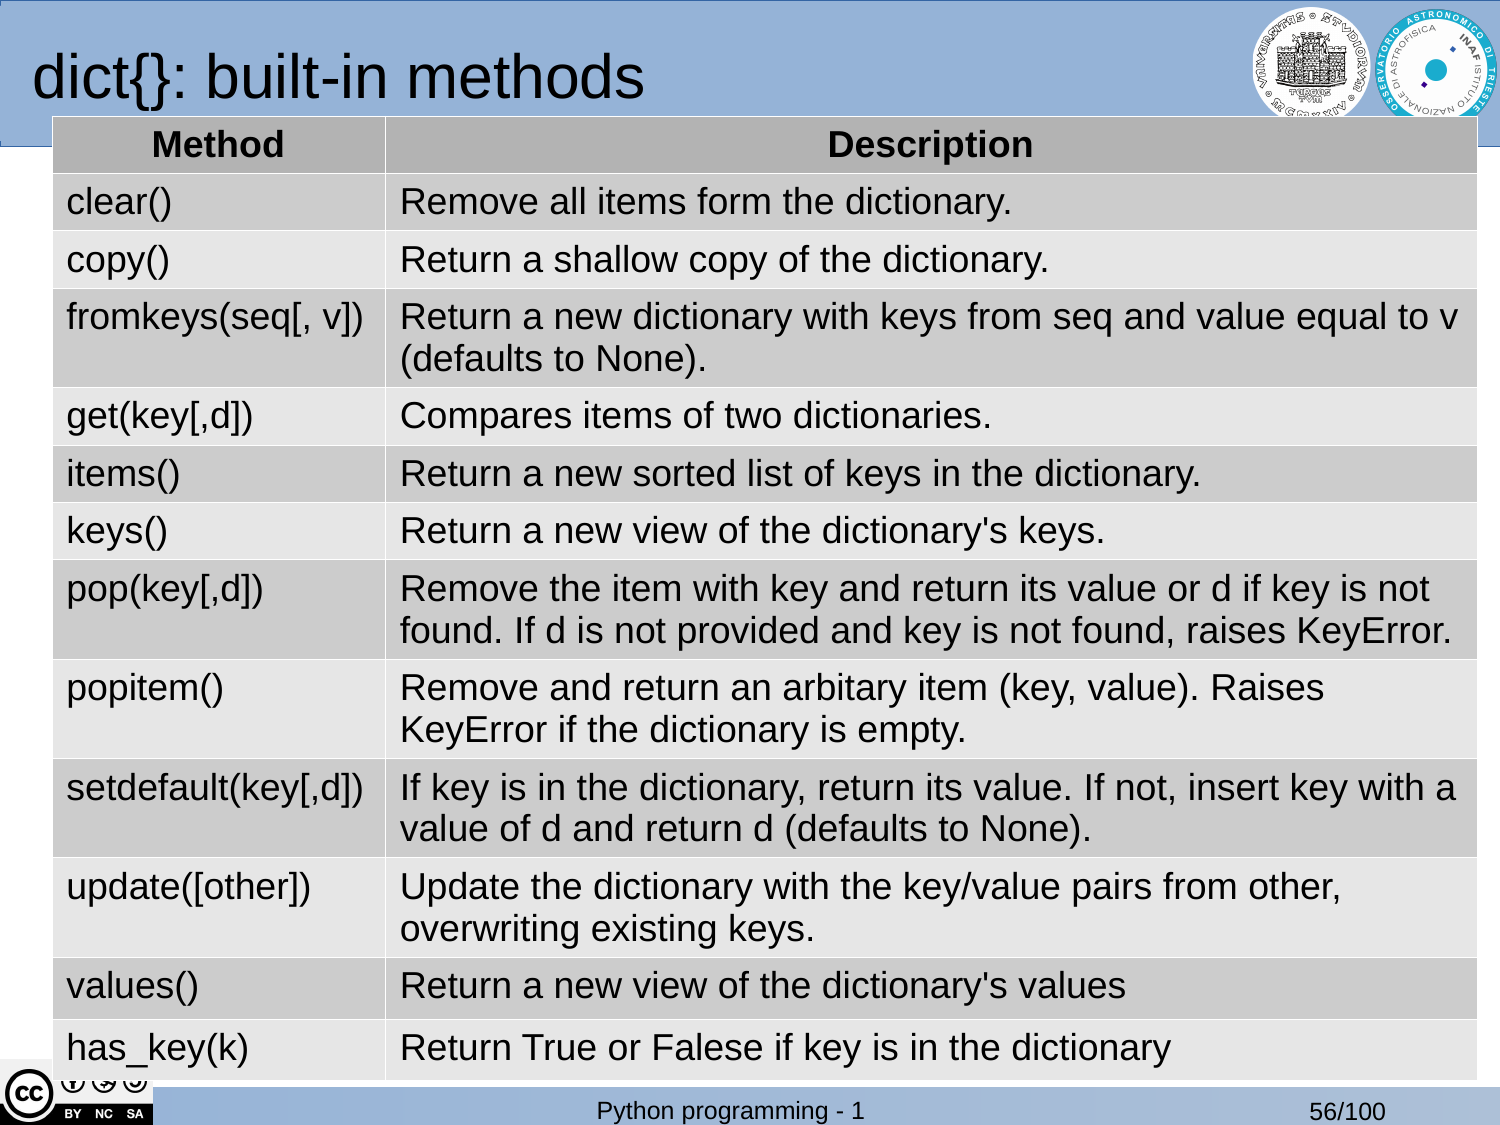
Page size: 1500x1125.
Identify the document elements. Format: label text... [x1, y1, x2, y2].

table_cell copy() [53, 231, 385, 288]
table_cell update([other]) [53, 858, 385, 957]
table_cell values() [53, 958, 385, 1019]
table_cell If key is in the dictionary, return its value. If not, insert key with a value of d and return d (defaults to None). [386, 759, 1477, 857]
table_header Description [386, 117, 1477, 173]
table_cell keys() [53, 503, 385, 559]
table_cell Return a new sorted list of keys in the dictionary. [386, 446, 1477, 502]
table_cell items() [53, 446, 385, 502]
picture [1253, 0, 1500, 156]
table_header Method [53, 117, 385, 173]
table_cell Return a shallow copy of the dictionary. [386, 231, 1477, 288]
table_cell Return a new dictionary with keys from seq and value equal to v (defaults to None). [386, 289, 1477, 387]
table_cell Remove all items form the dictionary. [386, 174, 1477, 230]
table_cell Return a new view of the dictionary's values [386, 958, 1477, 1019]
table_cell get(key[,d]) [53, 388, 385, 445]
table_cell setdefault(key[,d]) [53, 759, 385, 857]
table_cell has_key(k) [53, 1020, 385, 1080]
table_cell Compares items of two dictionaries. [386, 388, 1477, 445]
table_cell Return True or Falese if key is in the dictionary [386, 1020, 1477, 1080]
table_cell Remove the item with key and return its value or d if key is not found. If d is not provided and key is not found, raises KeyError. [386, 560, 1477, 659]
table_cell clear() [53, 174, 385, 230]
table_cell pop(key[,d]) [53, 560, 385, 659]
picture [0, 1059, 153, 1125]
table_cell Return a new view of the dictionary's keys. [386, 503, 1477, 559]
table_cell fromkeys(seq[, v]) [53, 289, 385, 387]
table_cell popitem() [53, 660, 385, 758]
table_cell Remove and return an arbitary item (key, value). Raises KeyError if the dictionary is empty. [386, 660, 1477, 758]
text_box dict{}: built-in methods [0, 5, 1253, 141]
table_cell Update the dictionary with the key/value pairs from other, overwriting existing keys. [386, 858, 1477, 957]
